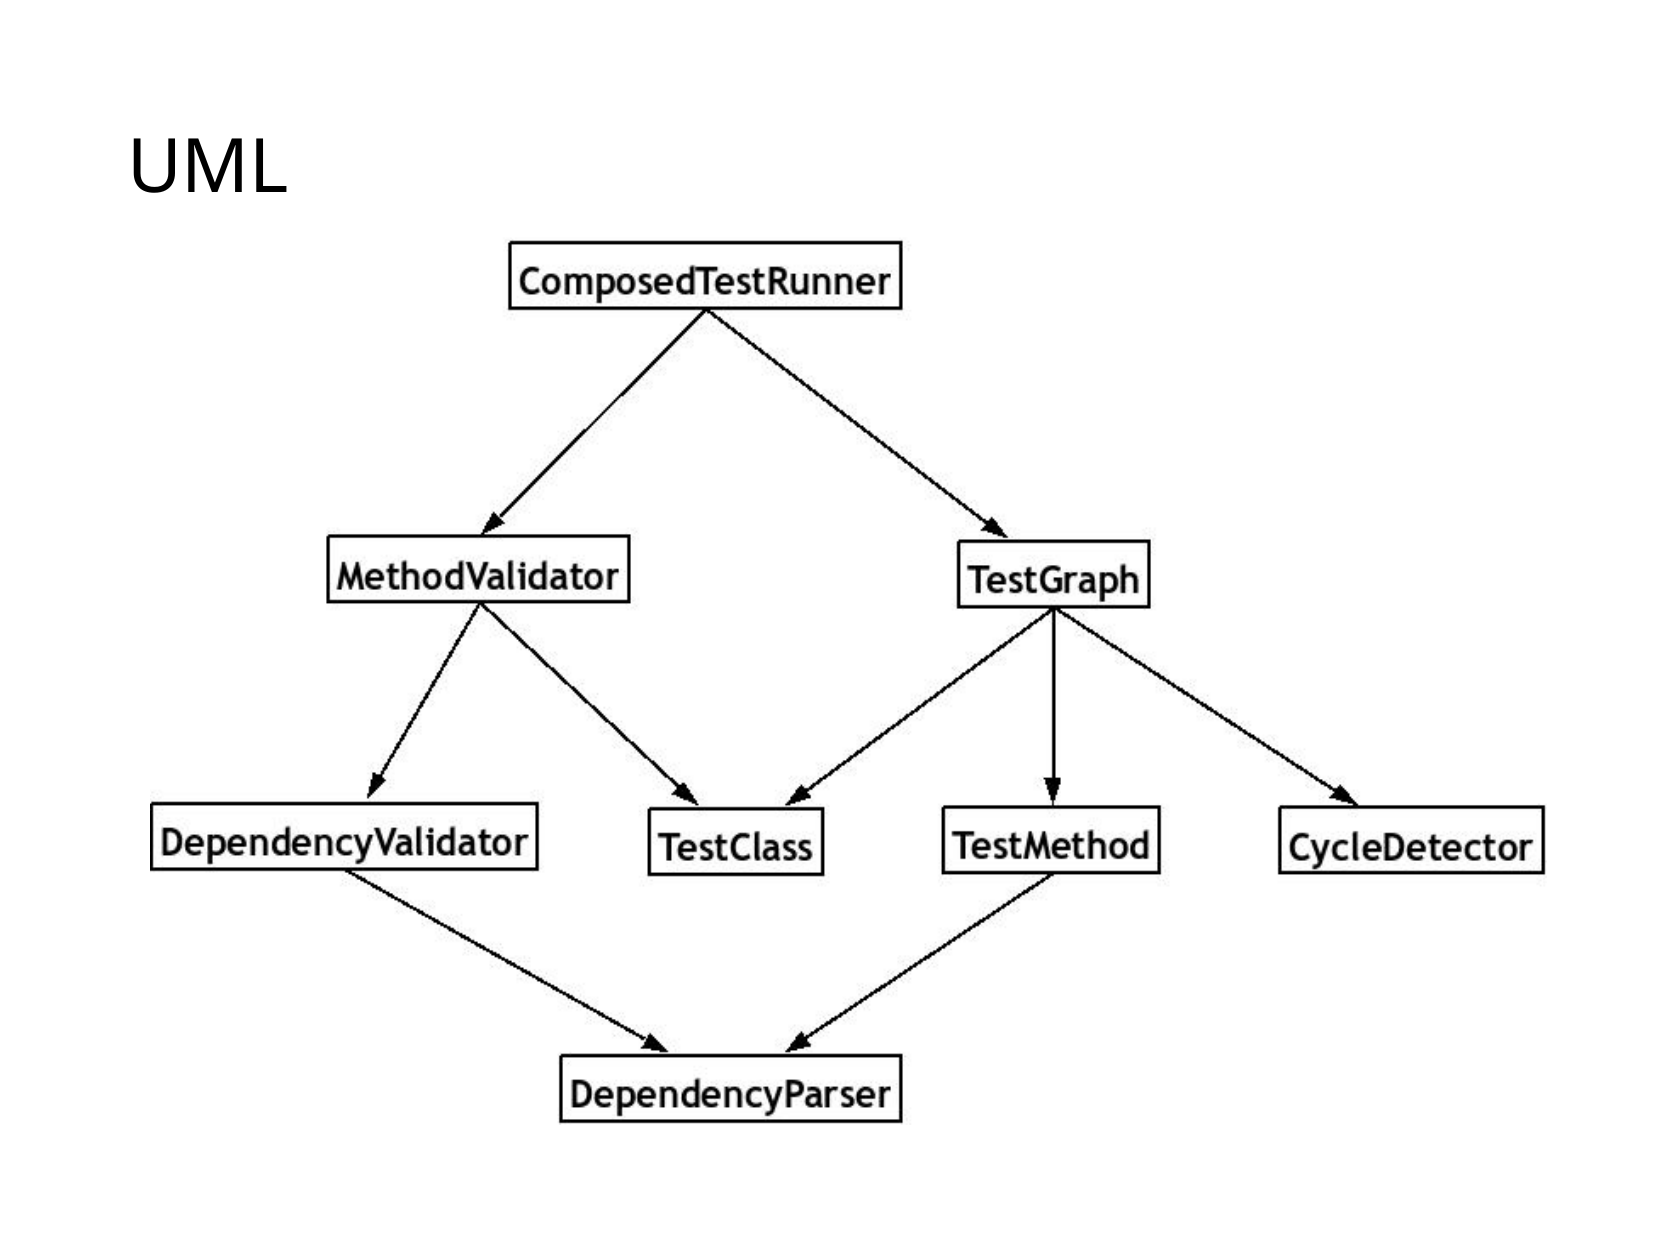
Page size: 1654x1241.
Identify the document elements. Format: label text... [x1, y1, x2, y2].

text_box UML [112, 104, 1501, 208]
picture [150, 224, 1547, 1126]
